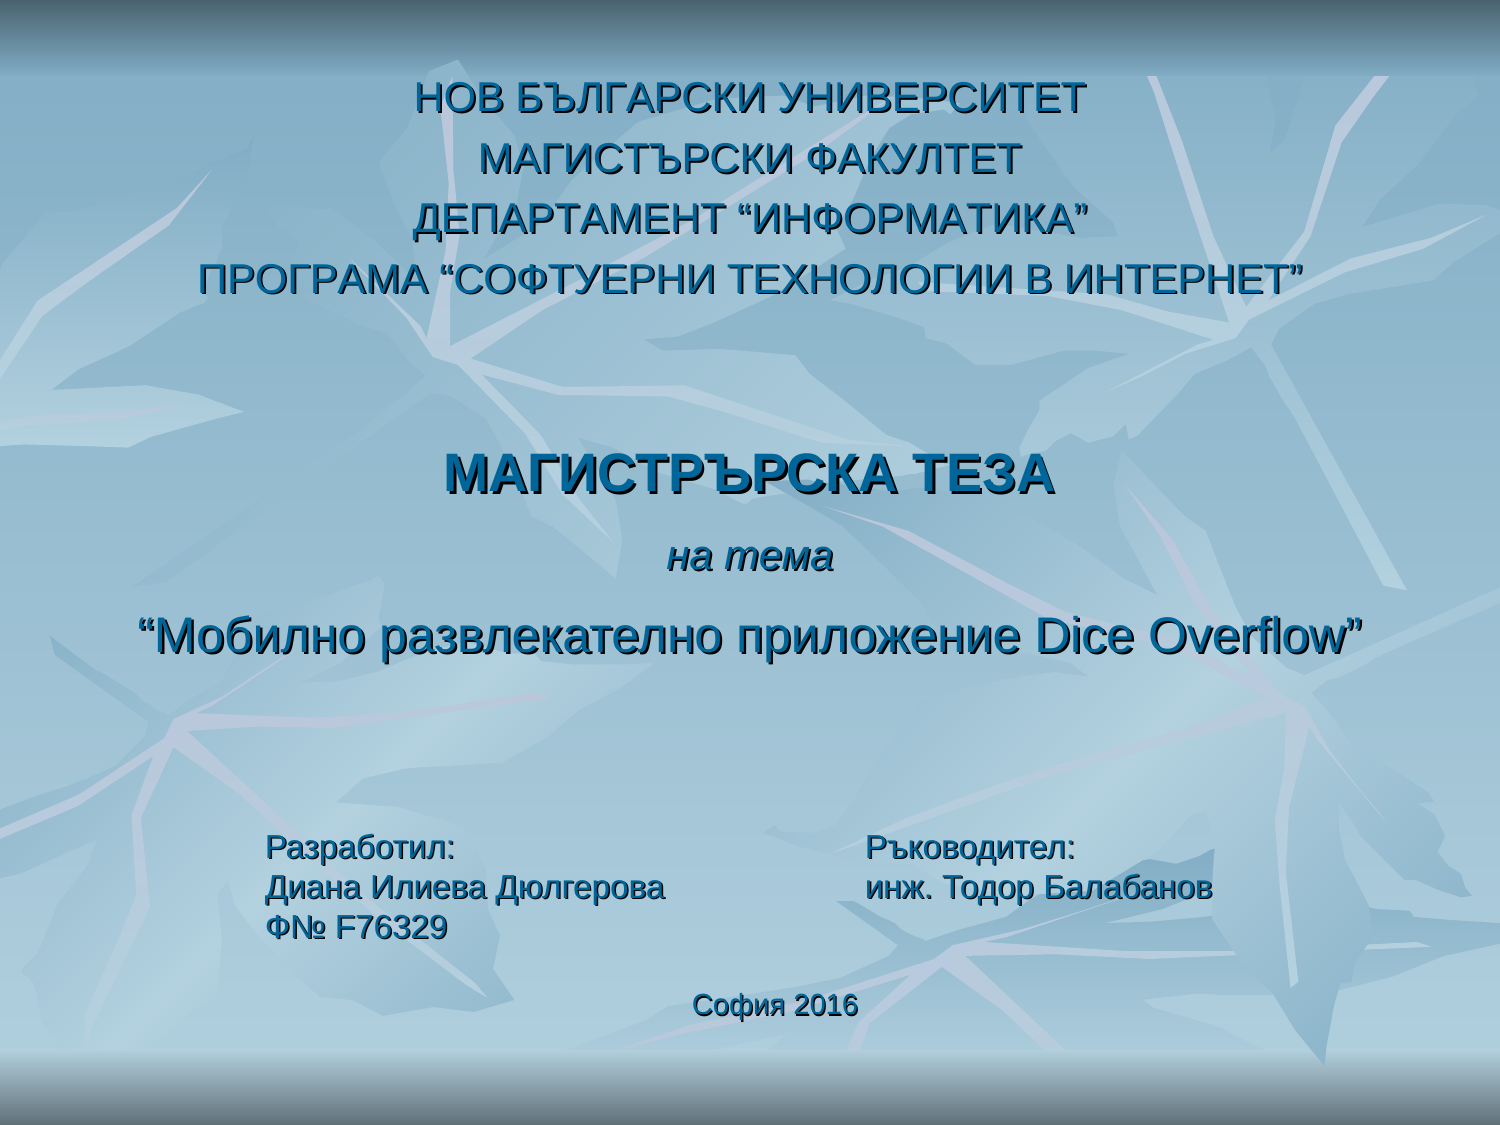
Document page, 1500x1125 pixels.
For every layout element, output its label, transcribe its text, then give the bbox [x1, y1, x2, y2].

subtitle Разработил: Ръководител: Диана Илиева Дюлгерова инж. Тодор Балабанов Ф№ F76329 София 2016 [249, 825, 1300, 1063]
title МАГИСТРЪРСКА ТЕЗА на тема “Мобилно развлекателно приложение Dice Overflow” [112, 324, 1388, 775]
text_box НОВ БЪЛГАРСКИ УНИВЕРСИТЕТ МАГИСТЪРСКИ ФАКУЛТЕТ ДЕПАРТАМЕНТ “ИНФОРМАТИКА” ПРОГРАМА “СОФТУЕРНИ ТЕХНОЛОГИИ В ИНТЕРНЕТ” [112, 62, 1388, 313]
